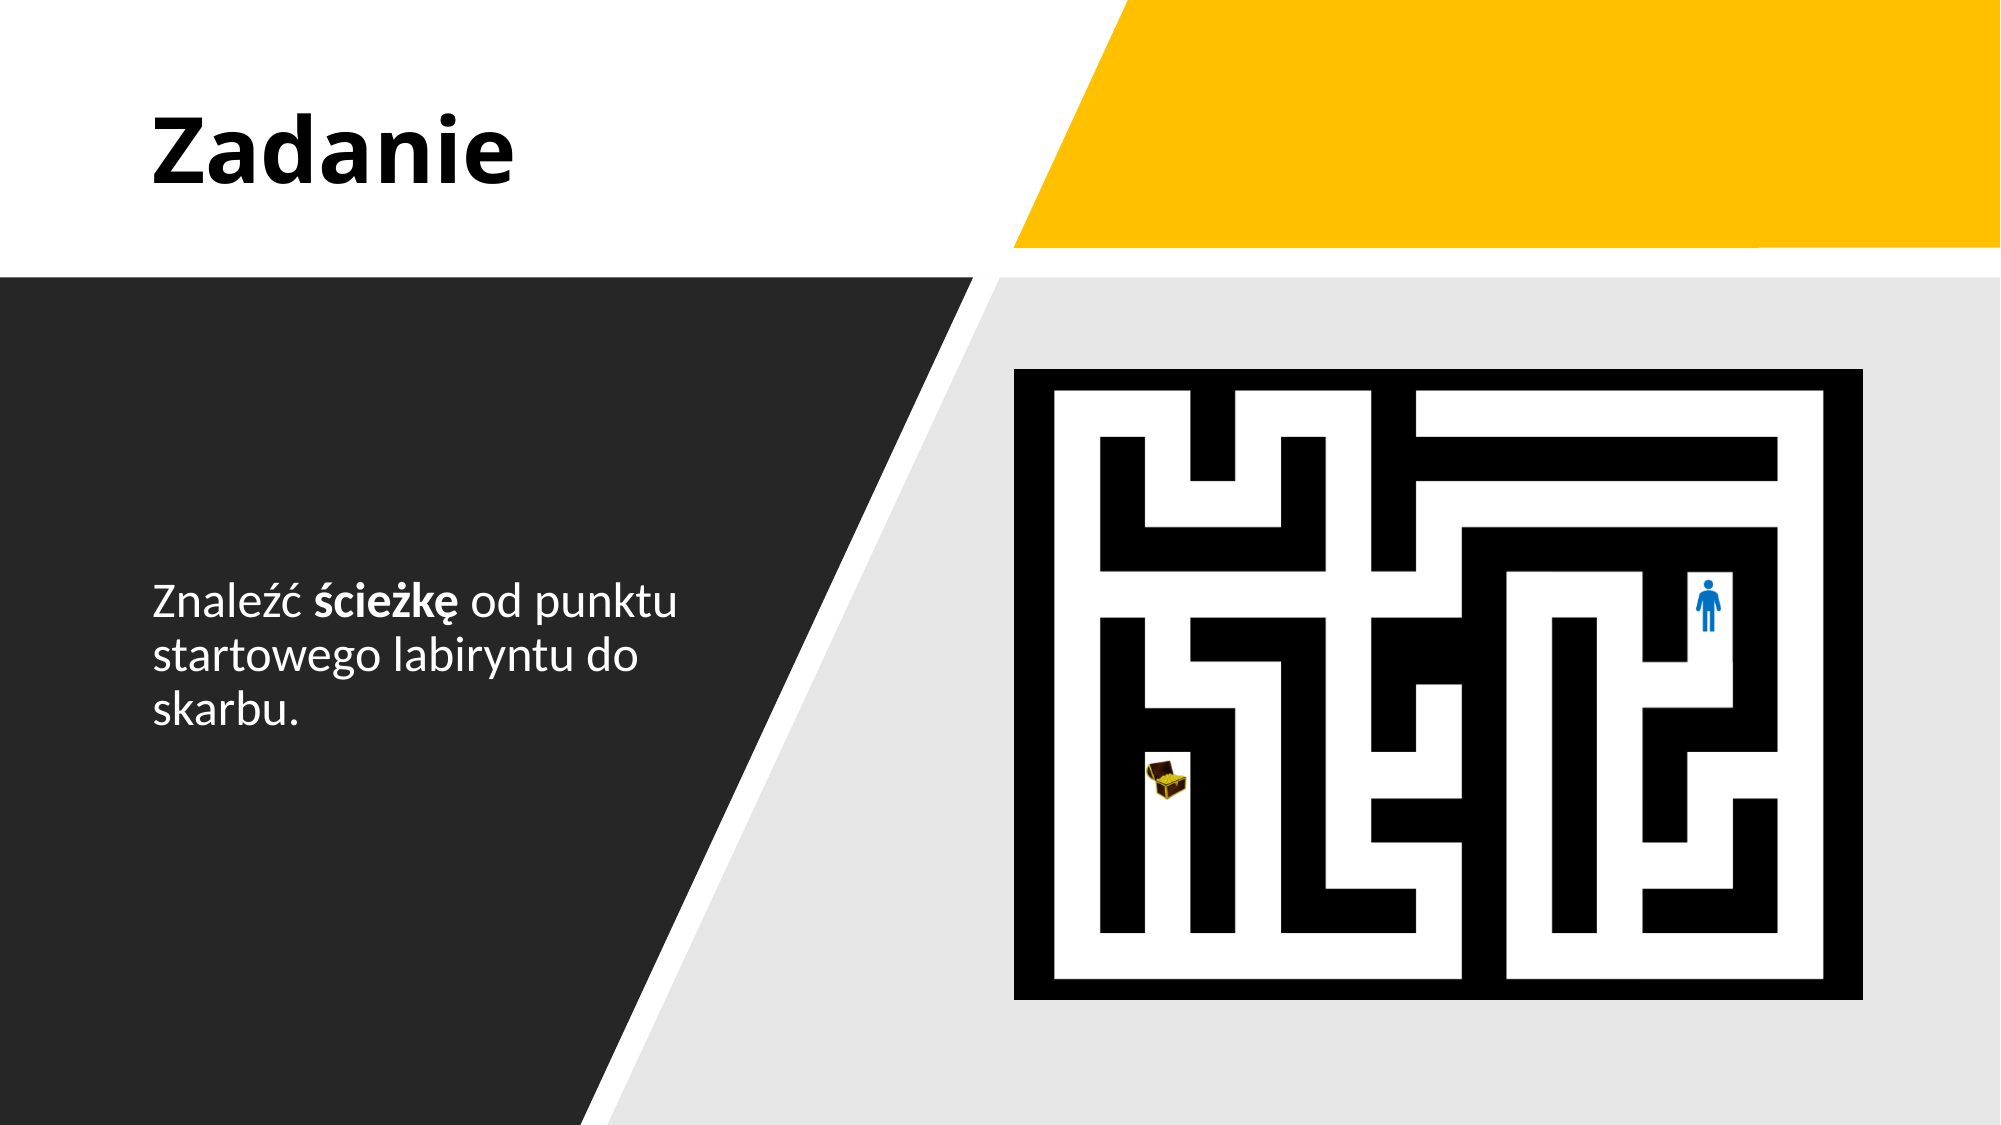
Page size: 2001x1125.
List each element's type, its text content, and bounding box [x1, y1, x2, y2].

list Znaleźć ścieżkę od punktu startowego labiryntu do skarbu. [137, 356, 729, 954]
picture [1014, 369, 1863, 1000]
title Zadanie [137, 59, 1014, 248]
text_box [0, 277, 2000, 1125]
text_box [1014, 0, 2000, 248]
